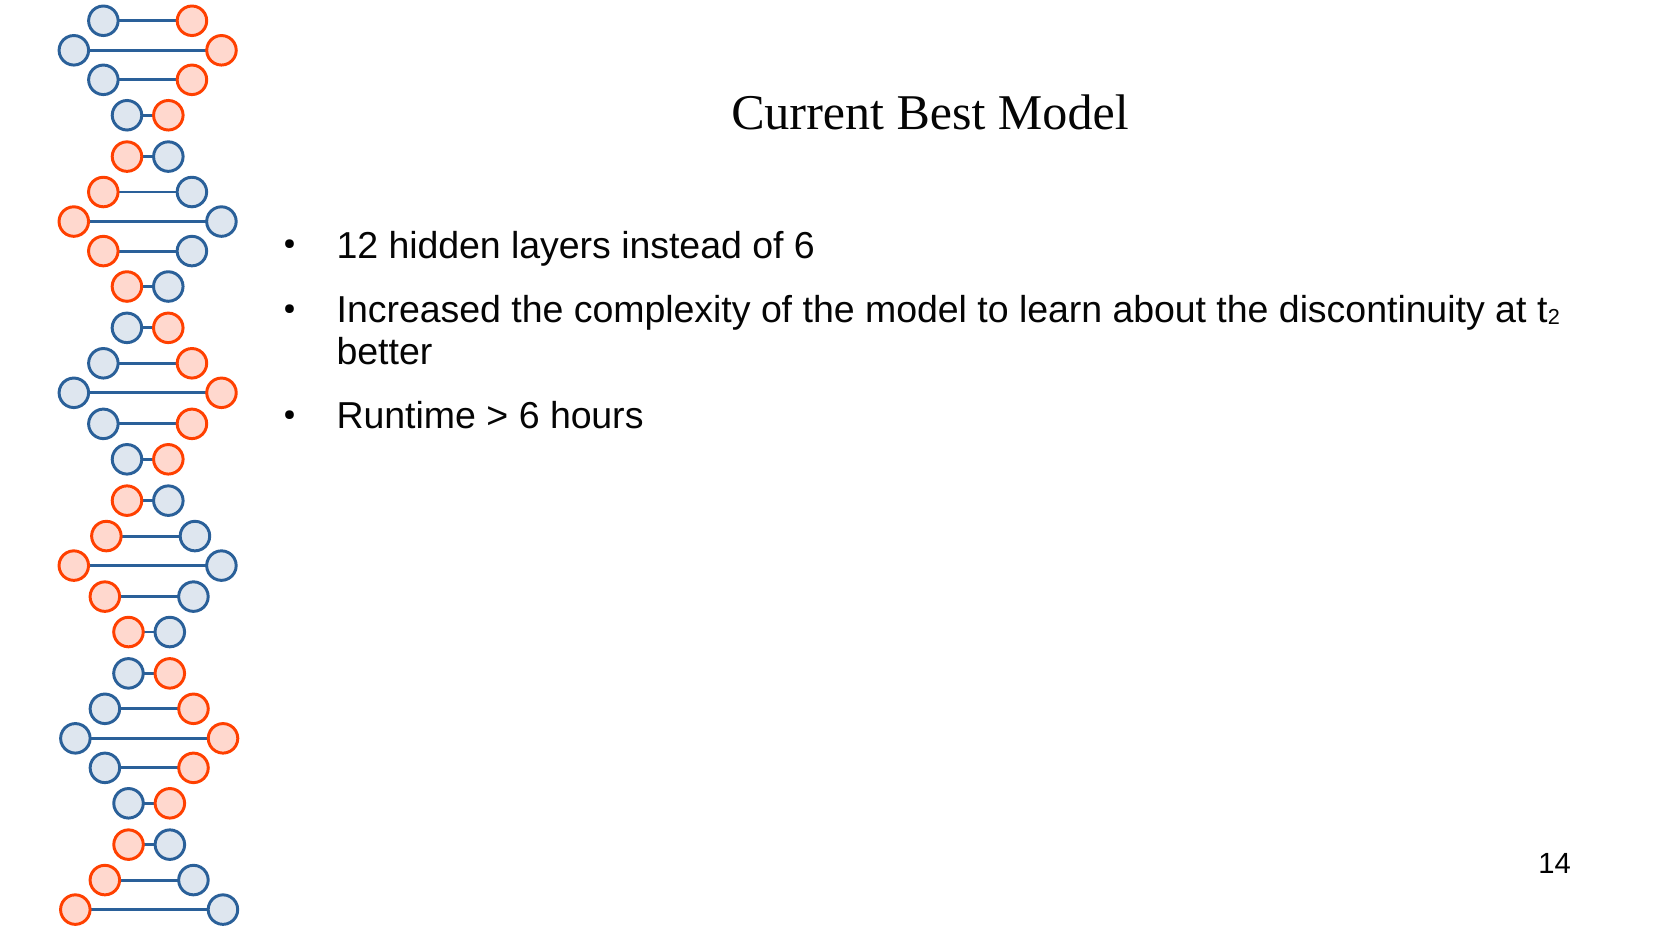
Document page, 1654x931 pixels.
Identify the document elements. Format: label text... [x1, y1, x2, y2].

list 12 hidden layers instead of 6 Increased the complexity of the model to learn about the discontinuity at t2 better Runtime > 6 hours [265, 224, 1595, 764]
title Current Best Model [265, 35, 1595, 189]
